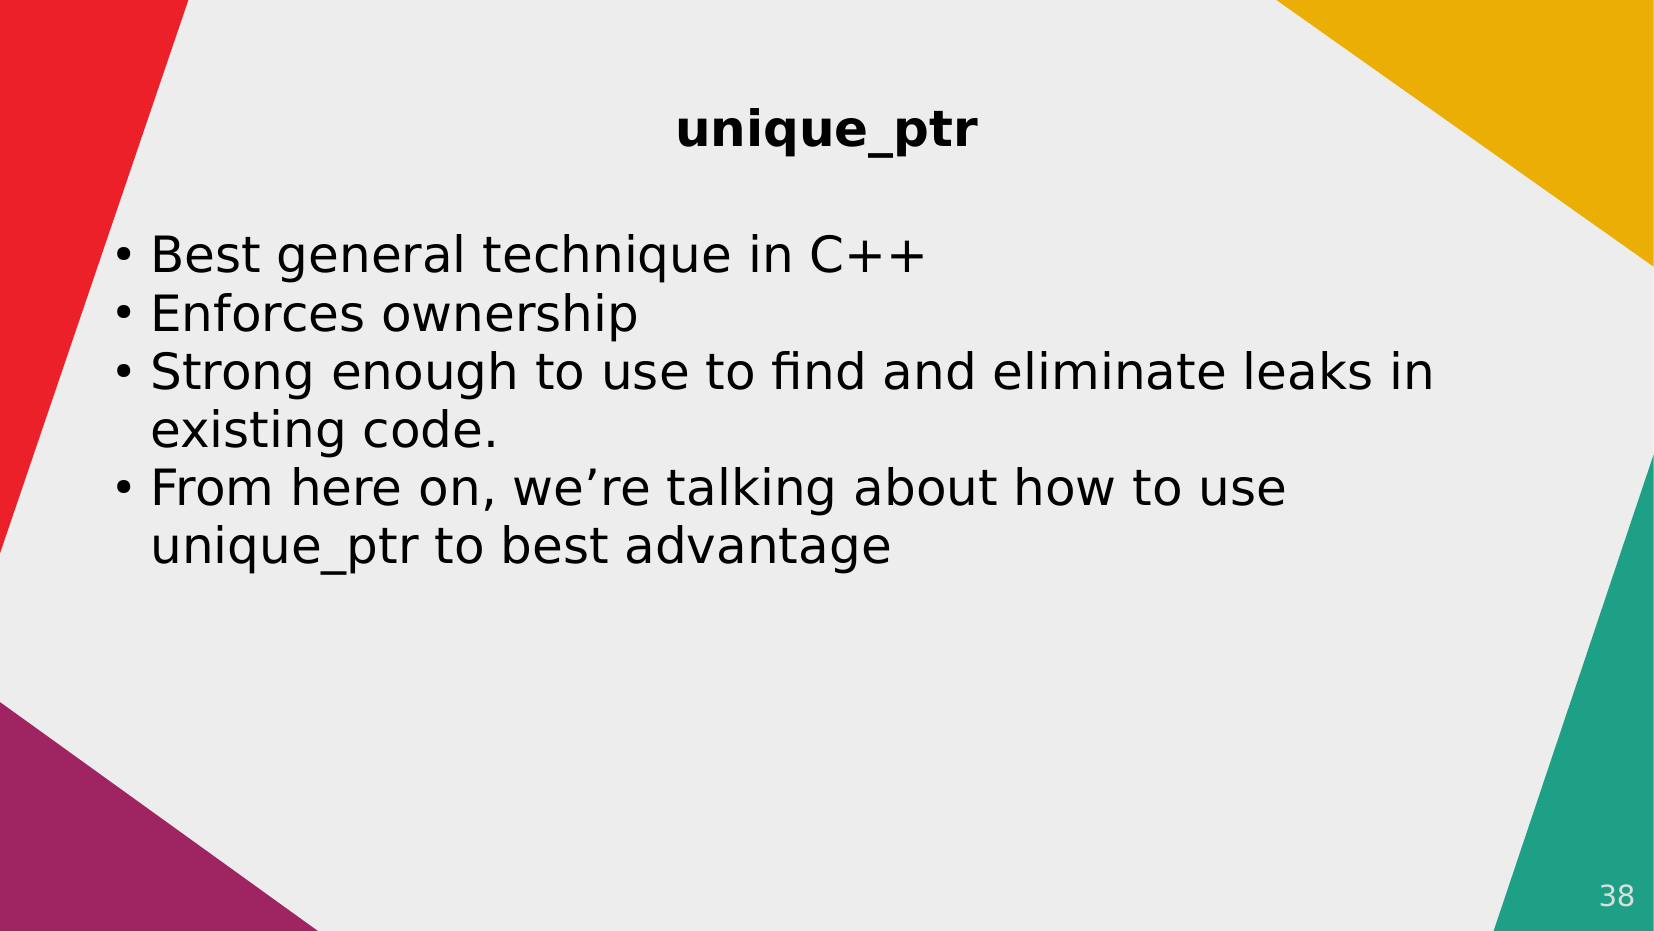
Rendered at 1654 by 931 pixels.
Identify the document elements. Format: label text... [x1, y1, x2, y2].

subtitle Best general technique in C++ Enforces ownership Strong enough to use to find and eliminate leaks in existing code. From here on, we’re talking about how to use unique_ptr to best advantage [114, 226, 1539, 775]
title unique_ptr [114, 54, 1539, 203]
